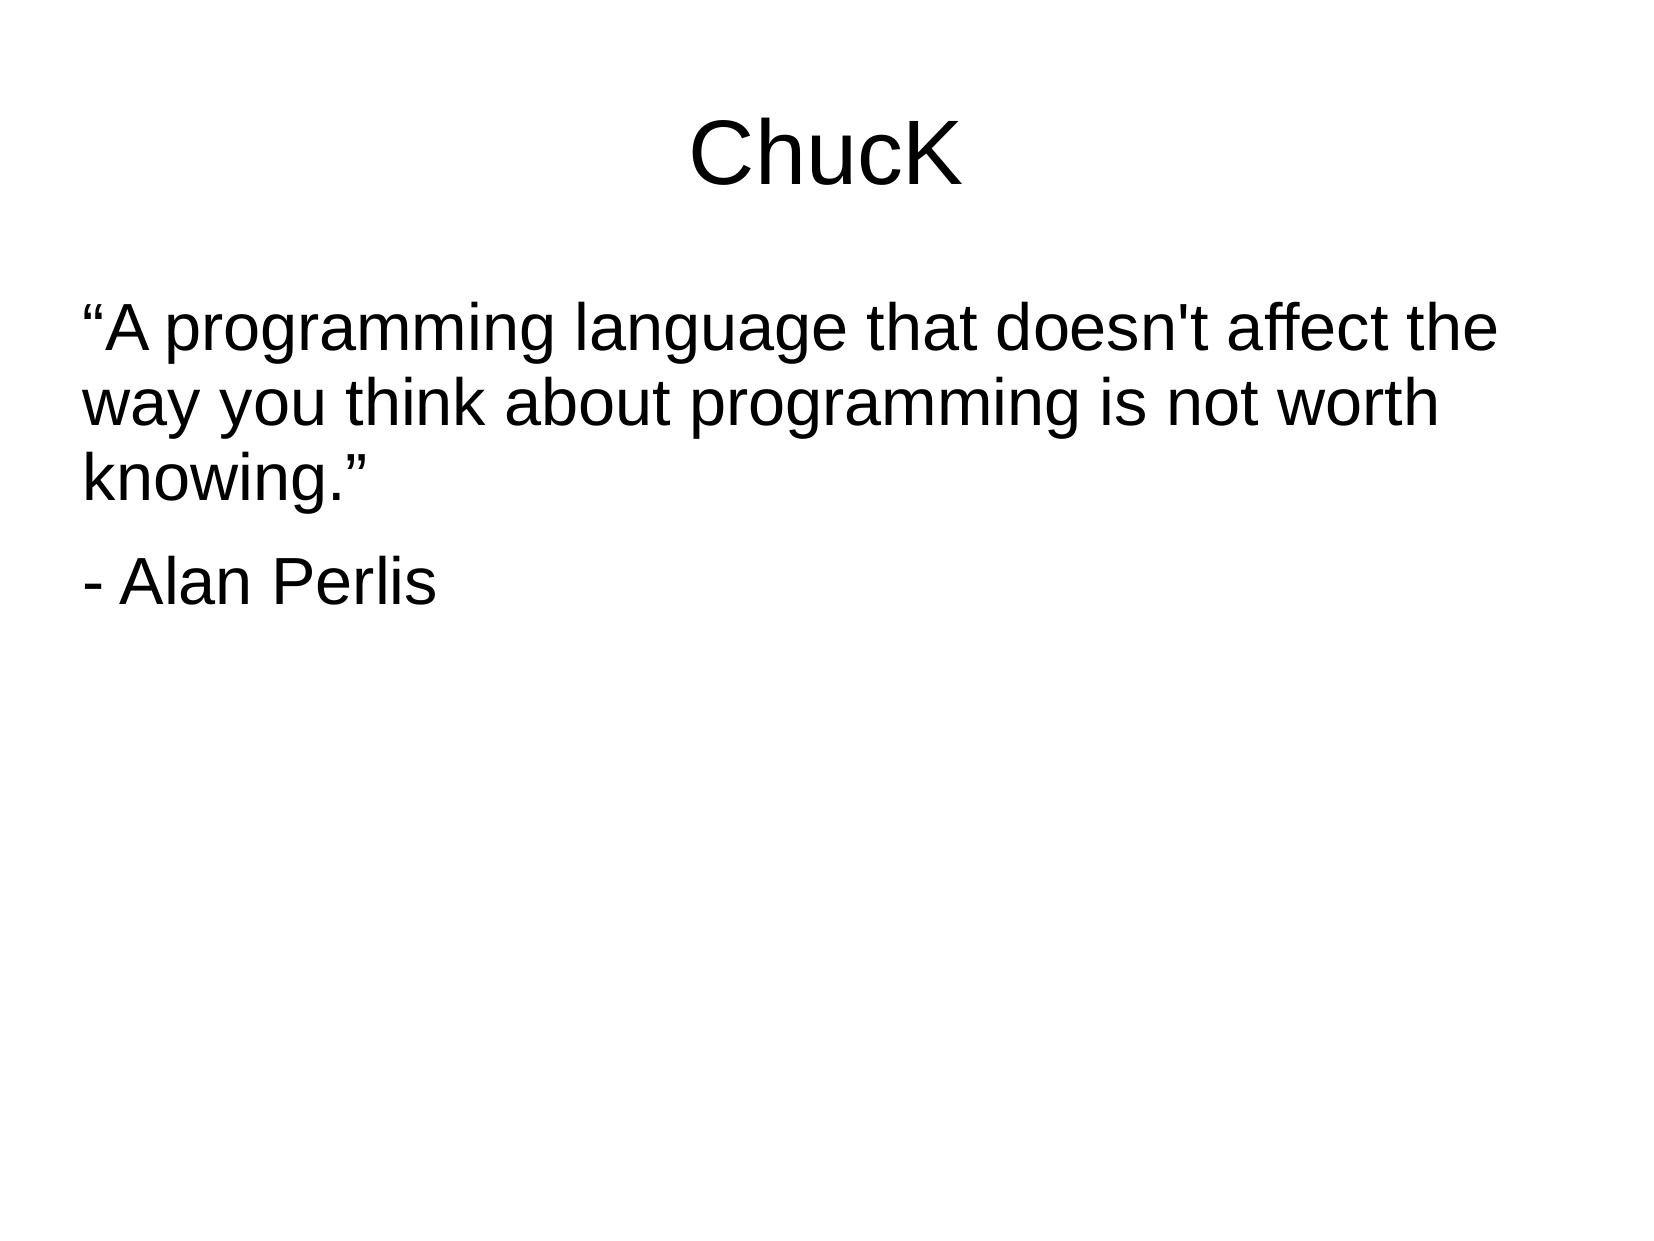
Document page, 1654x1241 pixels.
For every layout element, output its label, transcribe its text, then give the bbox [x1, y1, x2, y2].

title ChucK [82, 49, 1571, 257]
list “A programming language that doesn't affect the way you think about programming is not worth knowing.” - Alan Perlis [82, 290, 1538, 1010]
